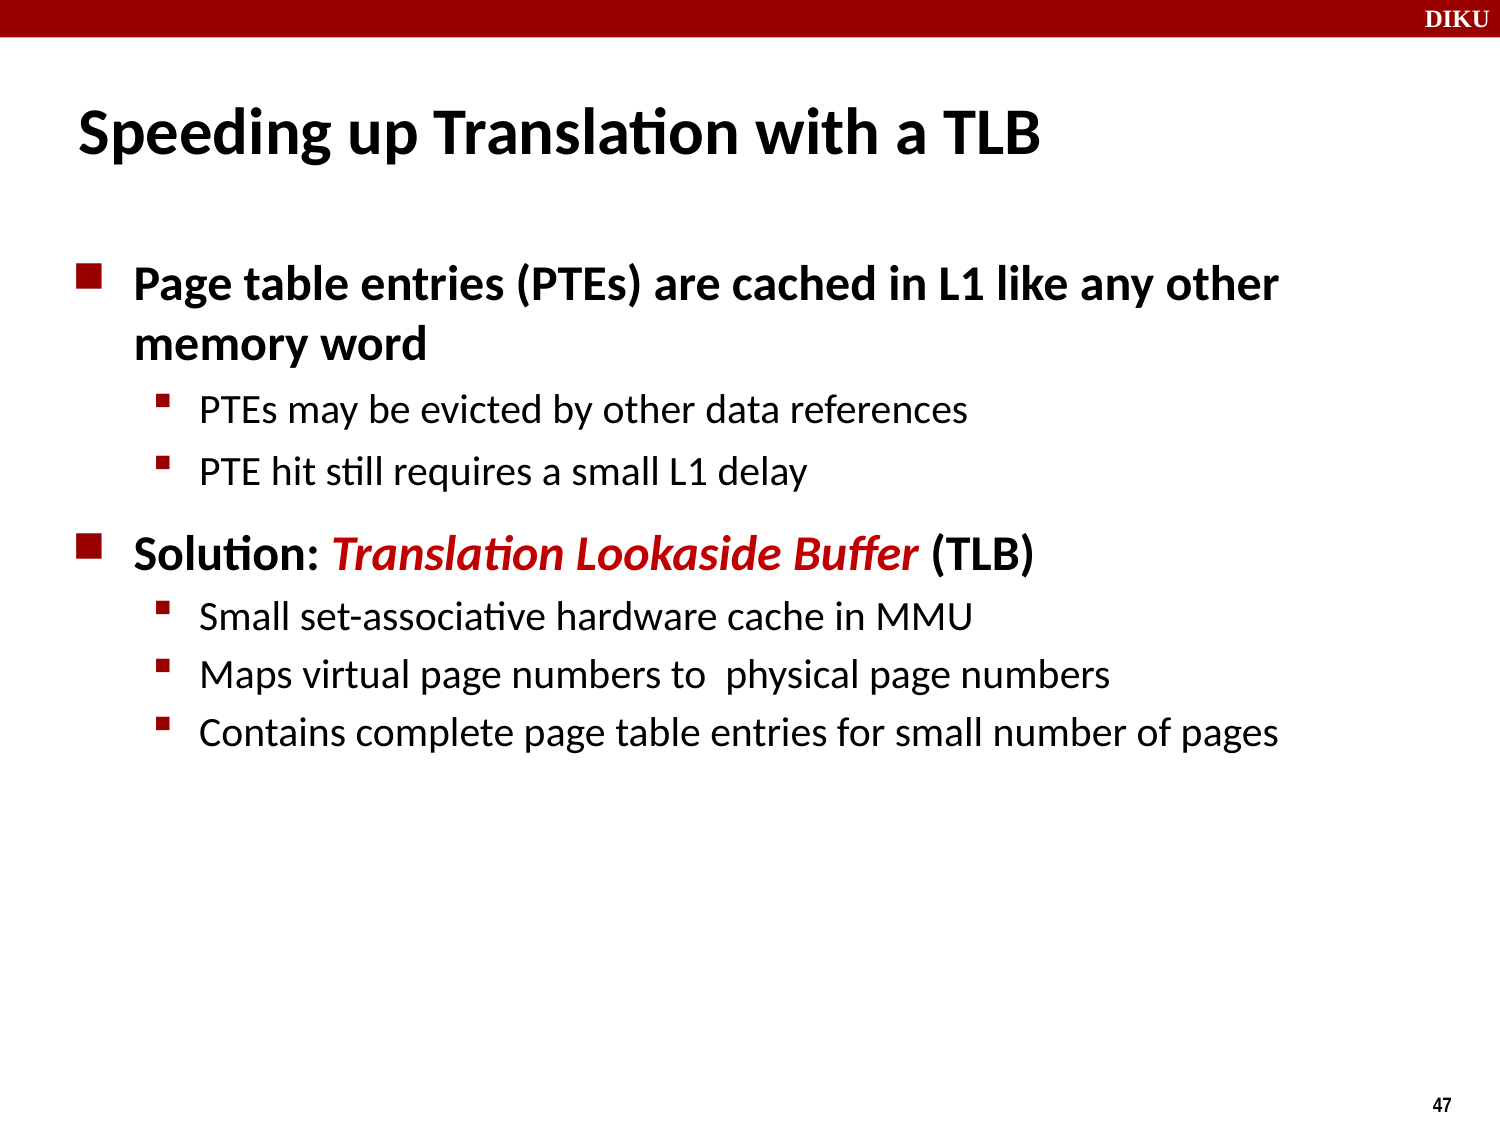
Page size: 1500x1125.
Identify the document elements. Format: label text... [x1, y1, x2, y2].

text_box Page table entries (PTEs) are cached in L1 like any other memory word PTEs may be evicted by other data references PTE hit still requires a small L1 delay Solution: Translation Lookaside Buffer (TLB) Small set-associative hardware cache in MMU Maps virtual page numbers to physical page numbers Contains complete page table entries for small number of pages [62, 242, 1465, 1100]
text_box Speeding up Translation with a TLB [63, 80, 1439, 175]
